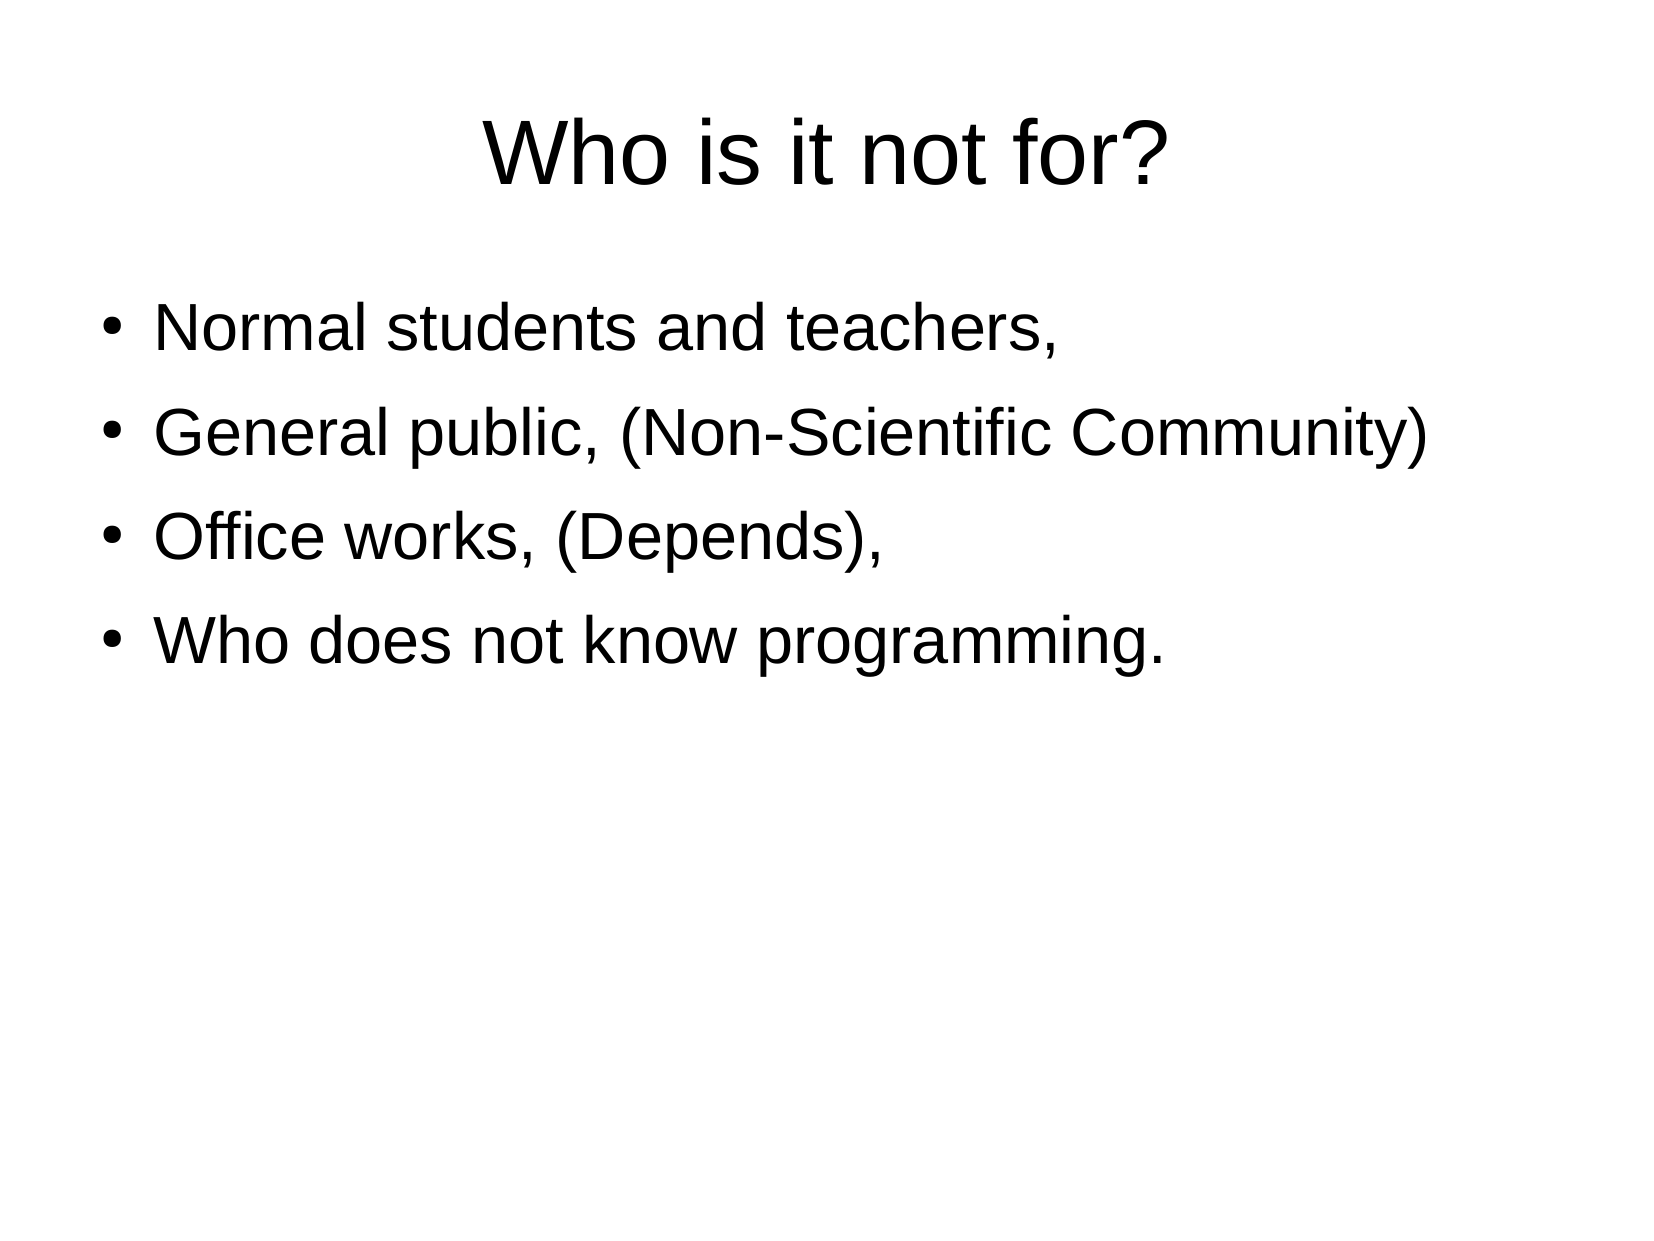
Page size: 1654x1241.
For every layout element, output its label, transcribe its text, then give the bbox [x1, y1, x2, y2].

title Who is it not for? [82, 49, 1571, 257]
list Normal students and teachers, General public, (Non-Scientific Community) Office works, (Depends), Who does not know programming. [82, 290, 1571, 1010]
